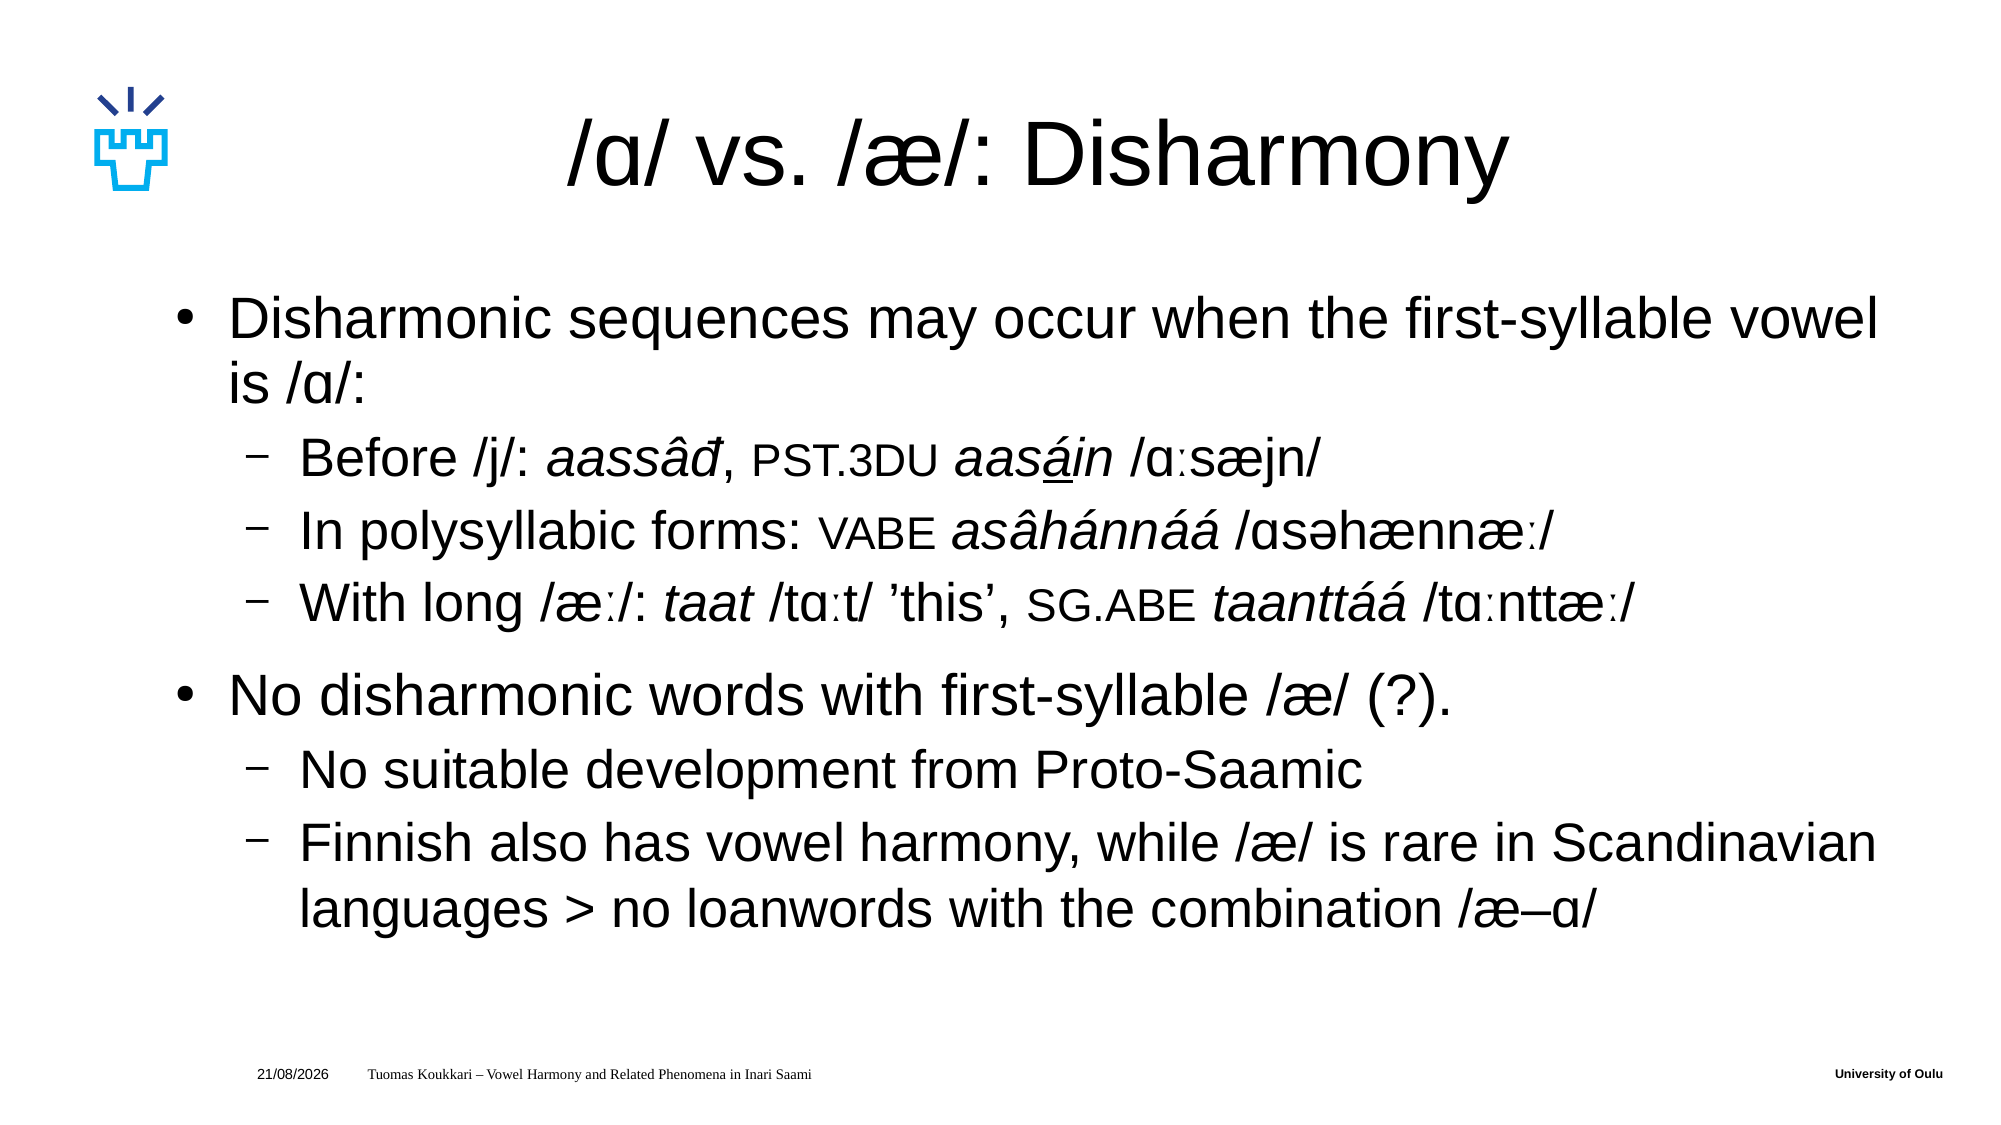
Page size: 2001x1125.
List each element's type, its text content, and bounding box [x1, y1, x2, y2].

title /ɑ/ vs. /æ/: Disharmony [542, 50, 1538, 256]
list Disharmonic sequences may occur when the first-syllable vowel is /ɑ/: Before /j/: aassâđ, PST.3DU aasáin /ɑːsæjn/ In polysyllabic forms: VABE asâhánnáá /ɑsəhænnæː/ With long /æː/: taat /tɑːt/ ’this’, SG.ABE taanttáá /tɑːnttæː/ No disharmonic words with first-syllable /æ/ (?). No suitable development from Proto-Saamic Finnish also has vowel harmony, while /æ/ is rare in Scandinavian languages > no loanwords with the combination /æ–ɑ/ [157, 285, 1900, 1047]
